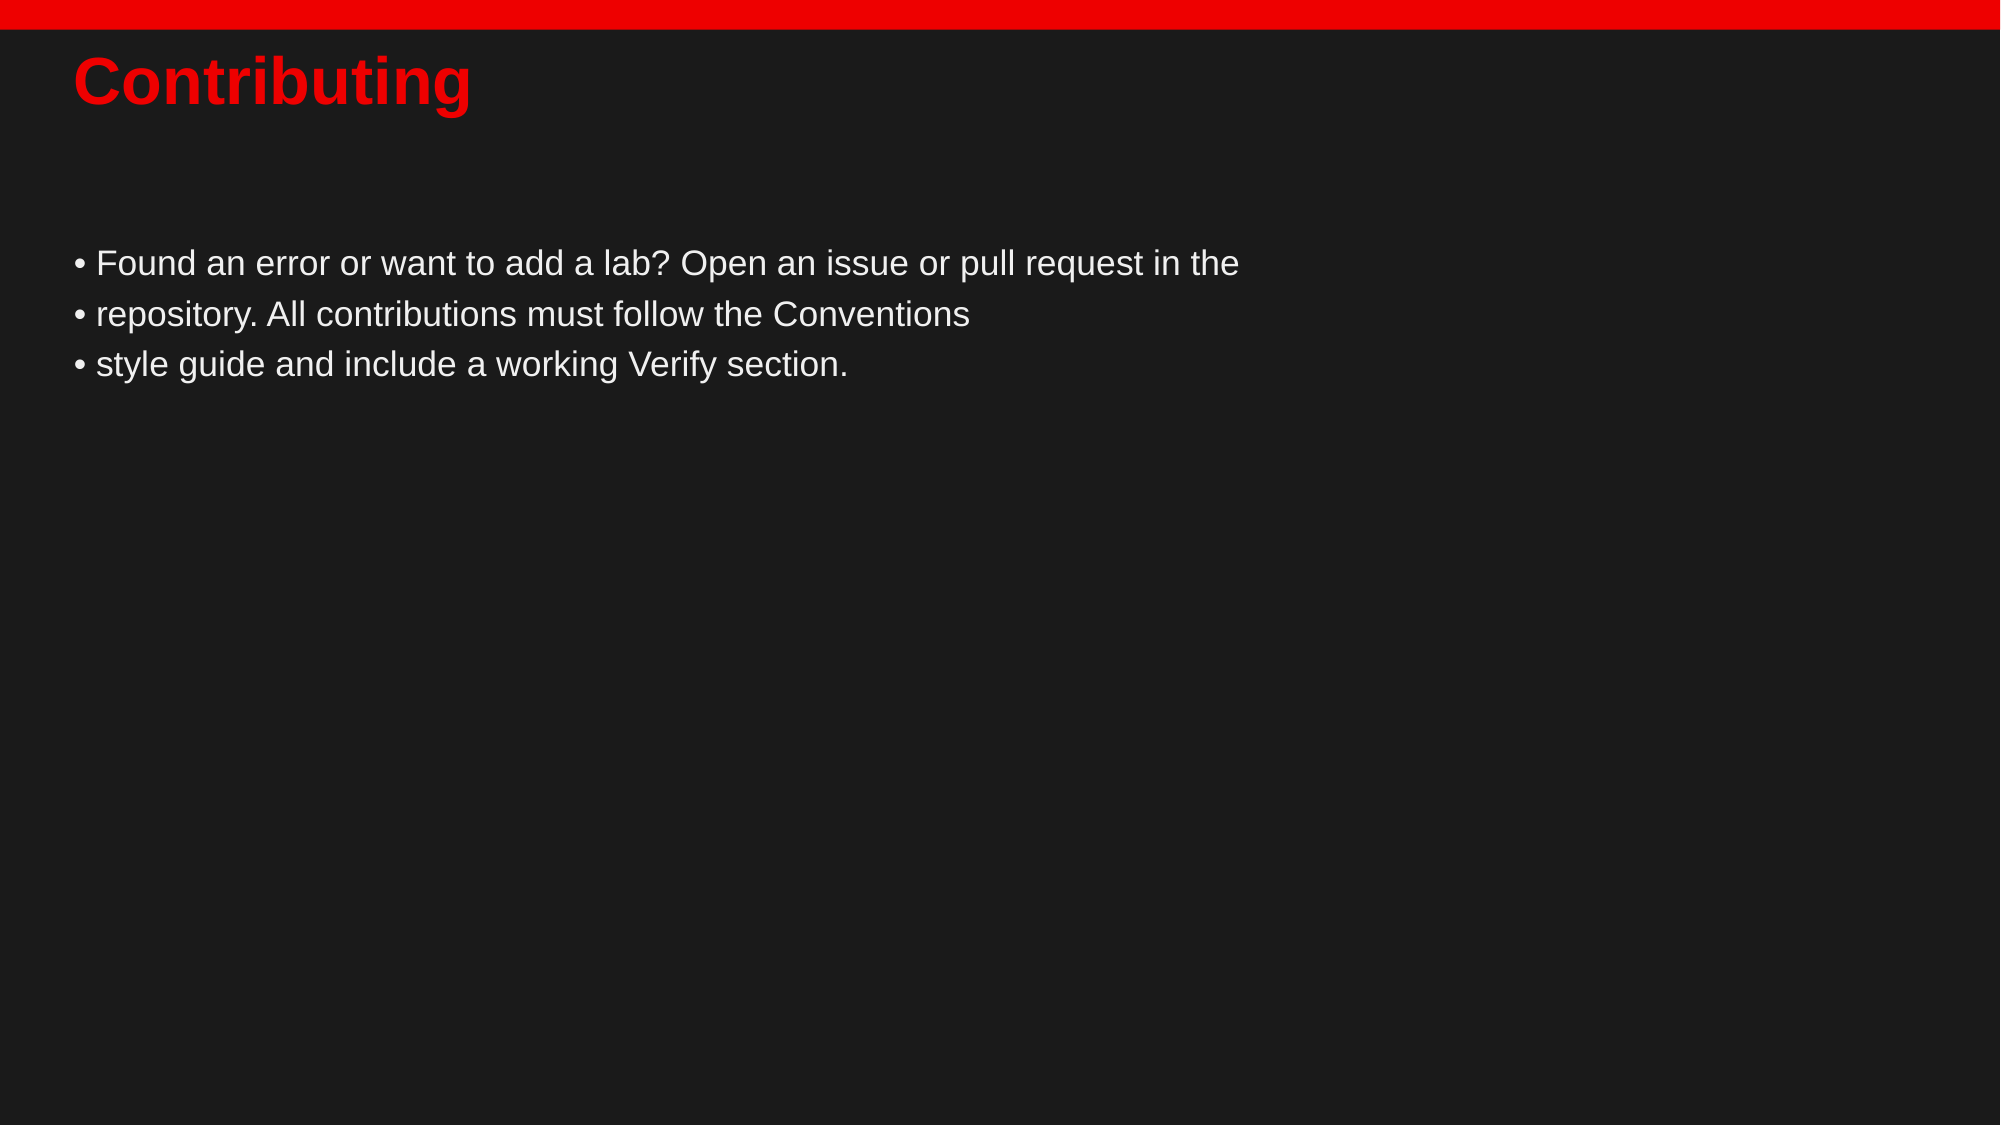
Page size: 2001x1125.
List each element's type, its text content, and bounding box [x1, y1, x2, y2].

text_box Contributing [59, 36, 1942, 208]
text_box [0, 0, 2001, 30]
text_box • Found an error or want to add a lab? Open an issue or pull request in the • repository. All contributions must follow the Conventions • style guide and include a working Verify section. [59, 236, 1942, 1037]
